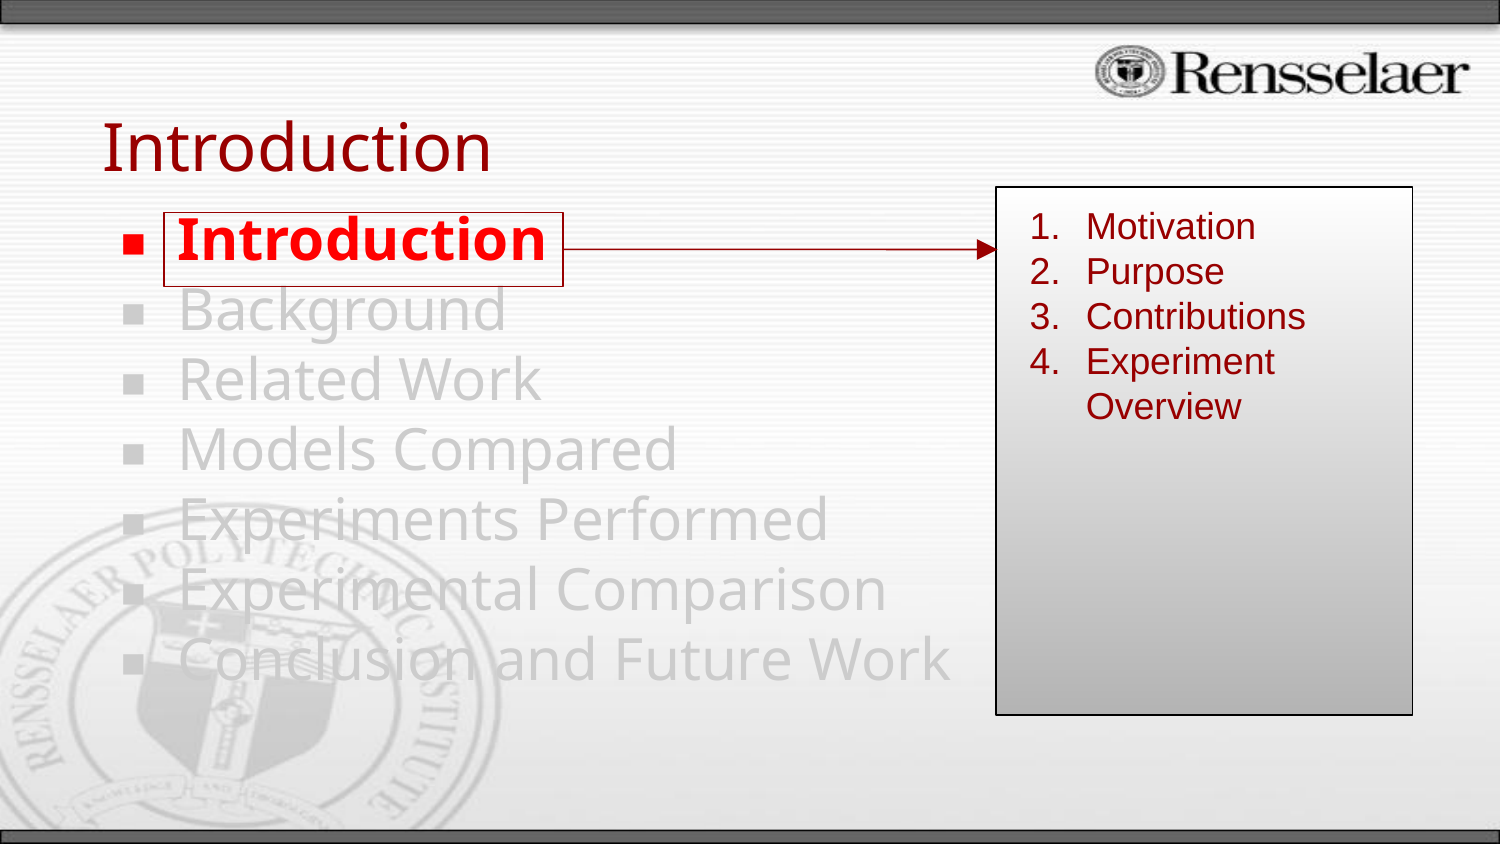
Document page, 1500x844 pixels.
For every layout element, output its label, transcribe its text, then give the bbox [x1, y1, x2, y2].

list Introduction Background Related Work Models Compared Experiments Performed Experimental Comparison Conclusion and Future Work [87, 187, 1369, 769]
picture [0, 0, 1500, 844]
list Introduction Background Related Work Models Compared Experiments Performed Experimental Comparison Conclusion and Future Work [165, 213, 562, 286]
title Introduction [87, 102, 1413, 187]
text_box Motivation Purpose Contributions Experiment Overview [995, 187, 1413, 716]
